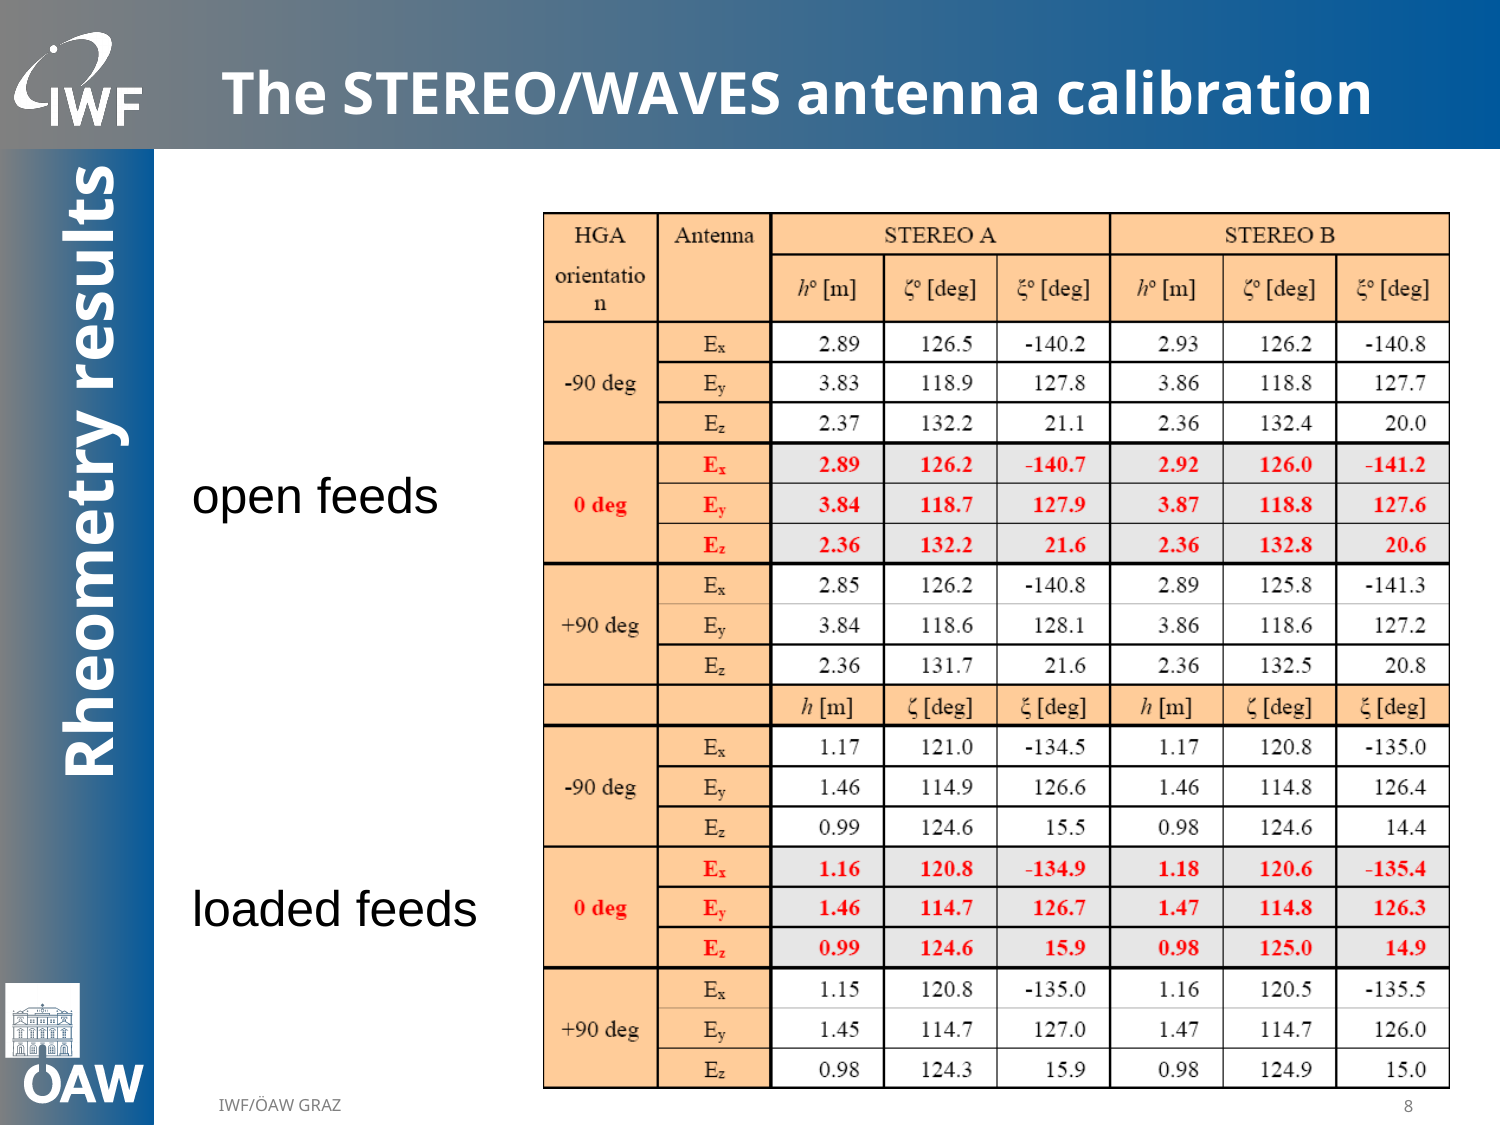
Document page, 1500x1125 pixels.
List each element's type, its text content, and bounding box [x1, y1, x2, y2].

title The STEREO/WAVES antenna calibration [206, 16, 1459, 176]
text_box loaded feeds [177, 874, 520, 945]
picture [8, 32, 154, 132]
picture [543, 212, 1450, 1089]
picture [5, 983, 154, 1105]
text_box Rheometry results [29, 148, 154, 959]
text_box open feeds [177, 460, 461, 532]
